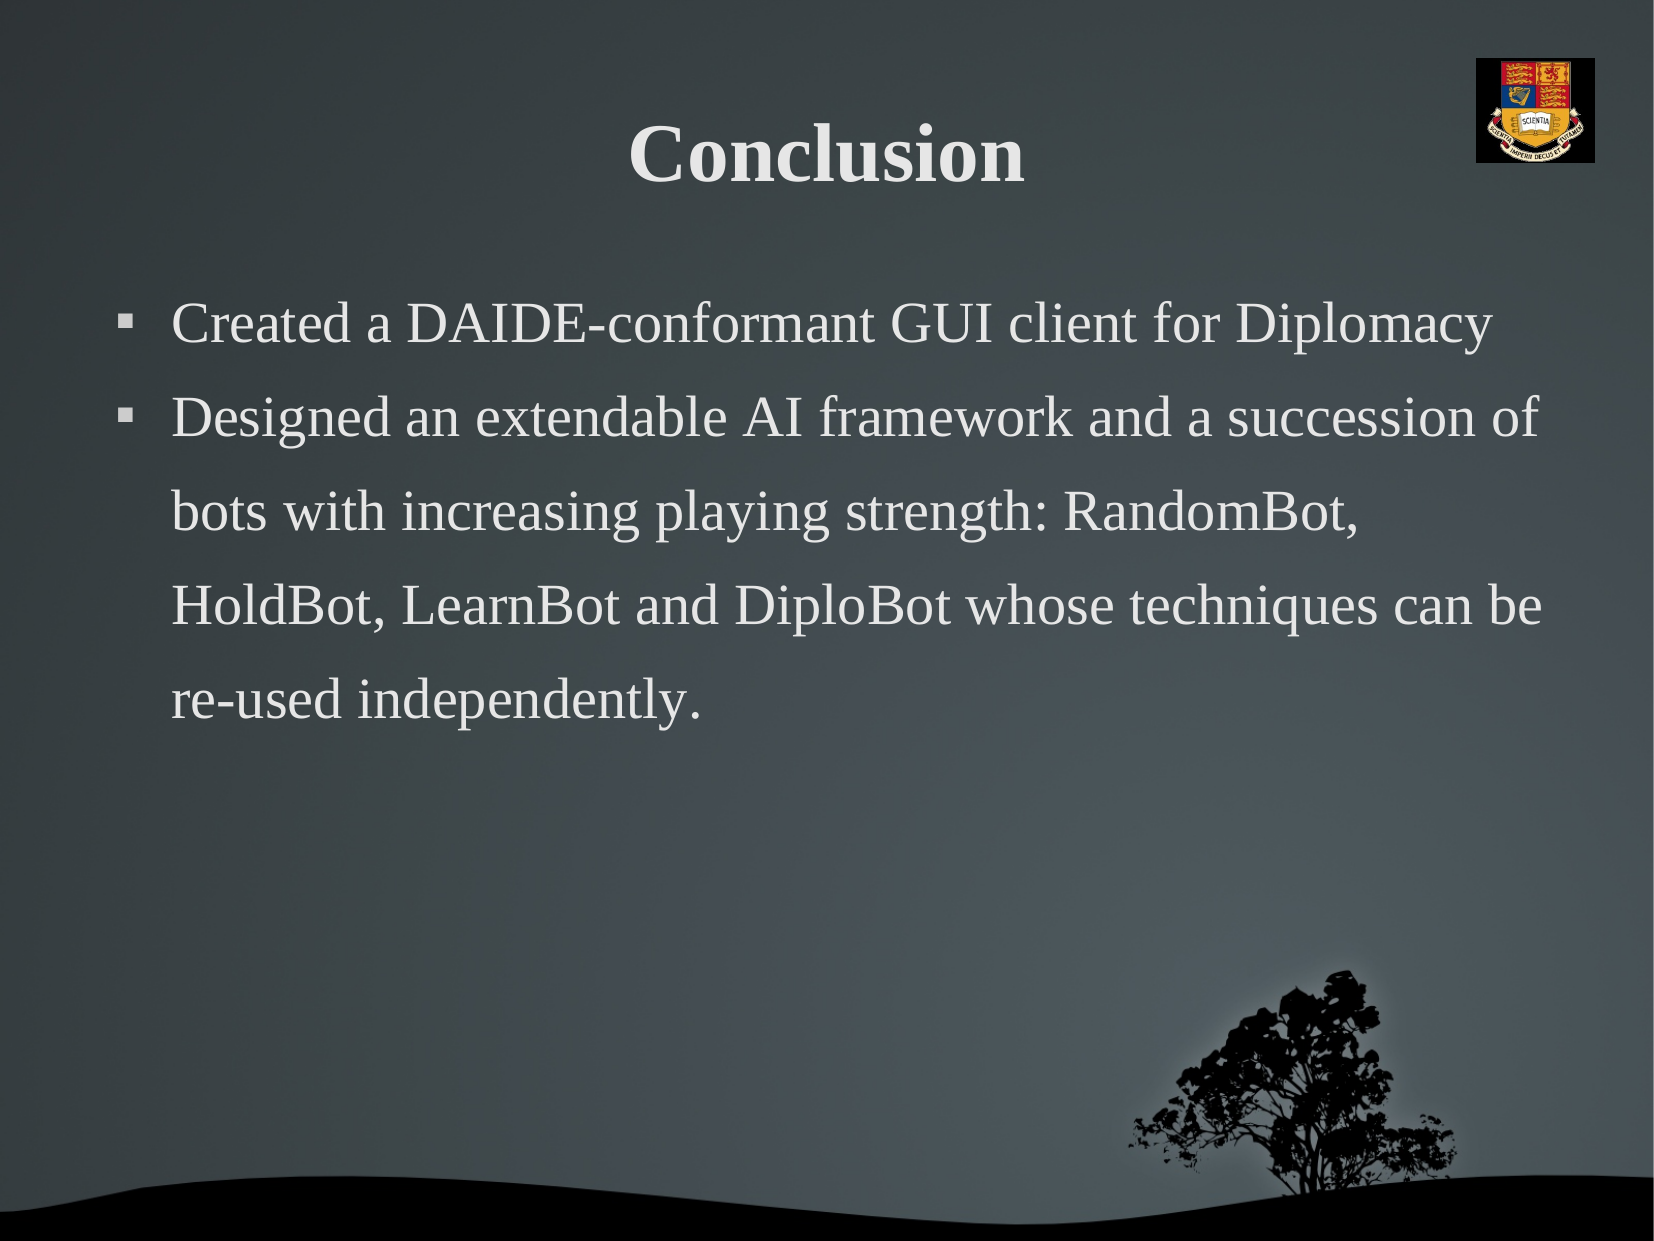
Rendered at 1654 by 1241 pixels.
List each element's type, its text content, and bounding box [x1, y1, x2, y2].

title Conclusion [82, 49, 1571, 257]
list Created a DAIDE-conformant GUI client for Diplomacy Designed an extendable AI framework and a succession of bots with increasing playing strength: RandomBot, HoldBot, LearnBot and DiploBot whose techniques can be re-used independently. [82, 290, 1571, 1109]
picture [0, 0, 1654, 1241]
